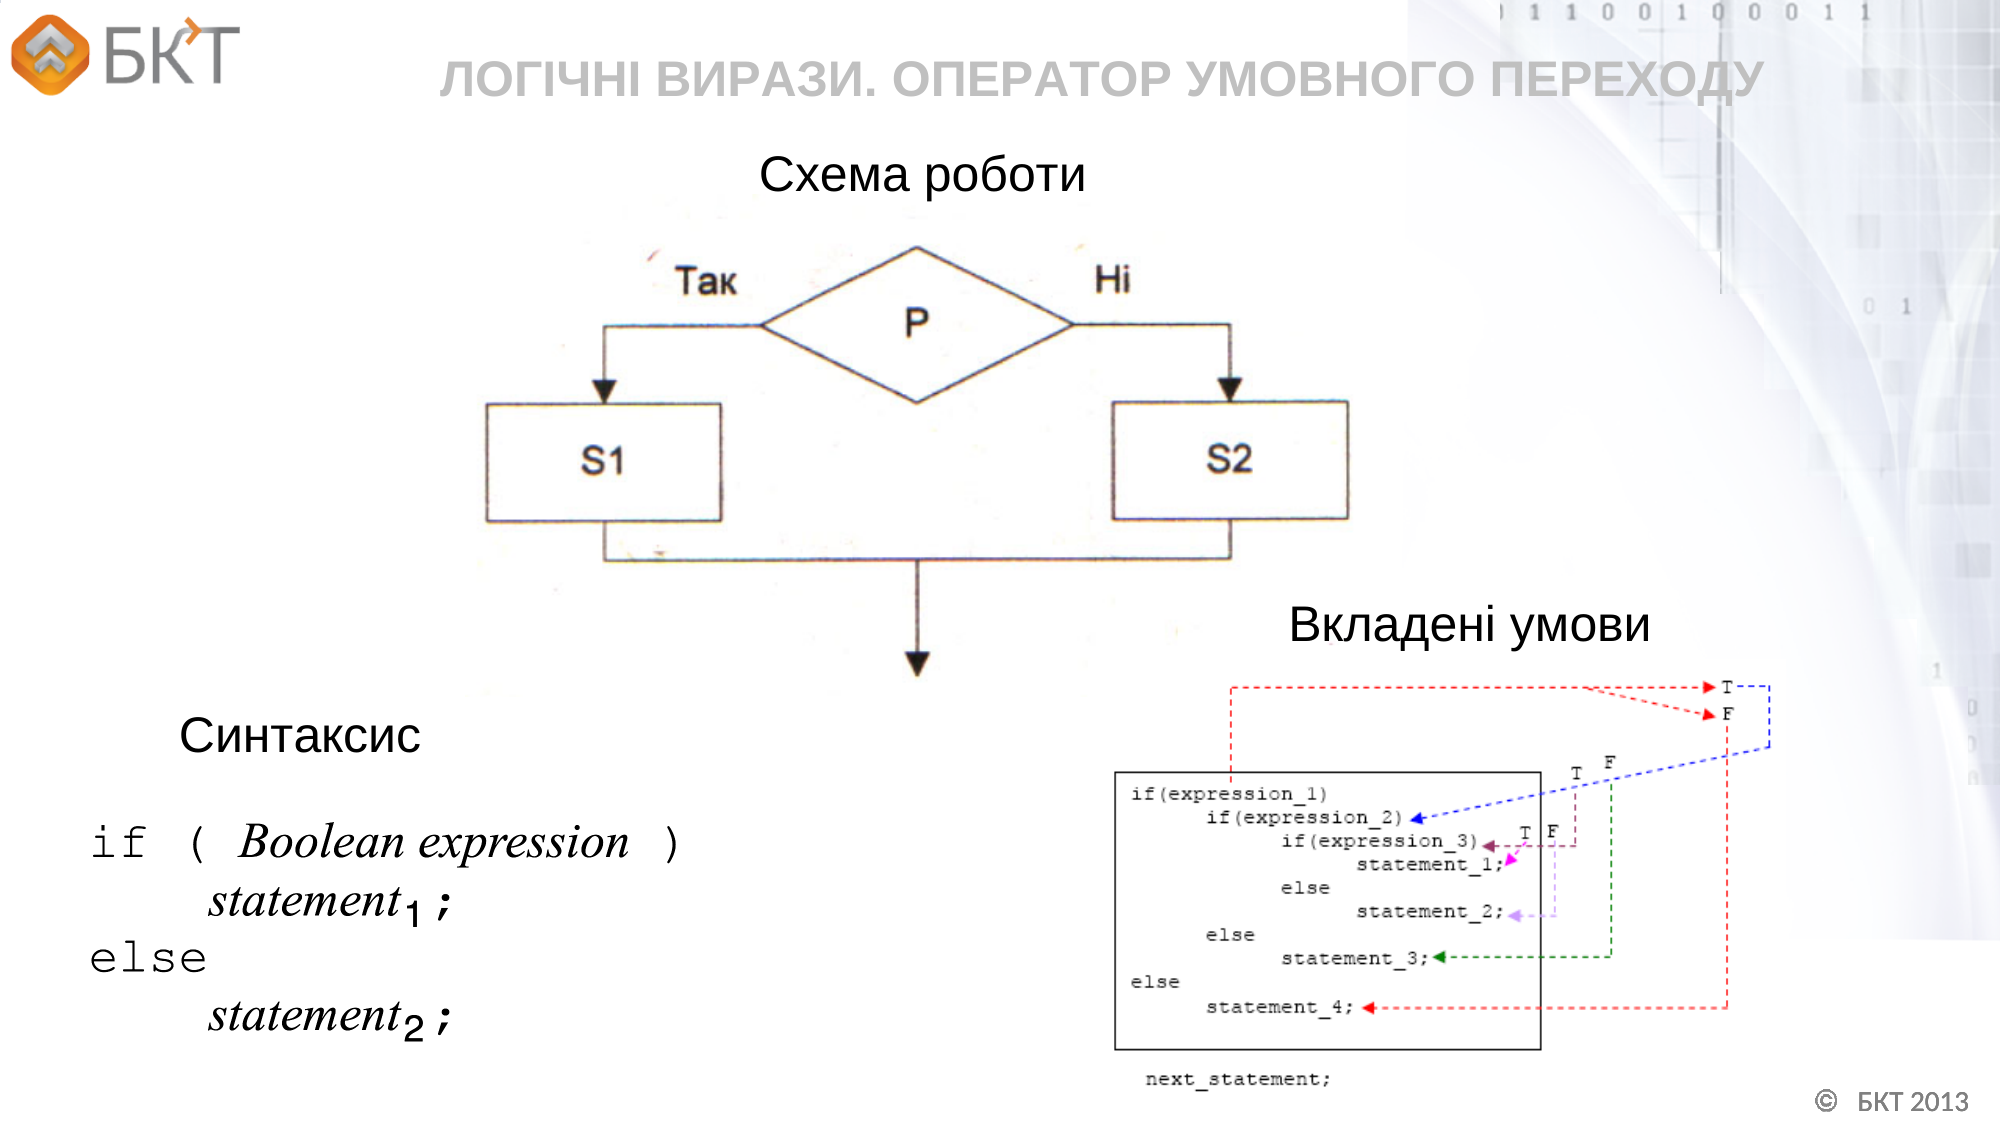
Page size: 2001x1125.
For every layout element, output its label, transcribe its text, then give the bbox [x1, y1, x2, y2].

picture [88, 813, 691, 1051]
title Синтаксис [90, 690, 511, 771]
picture [4, 9, 250, 97]
title Вкладені умови [1260, 579, 1681, 661]
picture [465, 0, 2000, 1125]
title Схема роботи [720, 129, 1141, 211]
text_box ЛОГІЧНІ ВИРАЗИ. ОПЕРАТОР УМОВНОГО ПЕРЕХОДУ [360, 44, 1846, 140]
